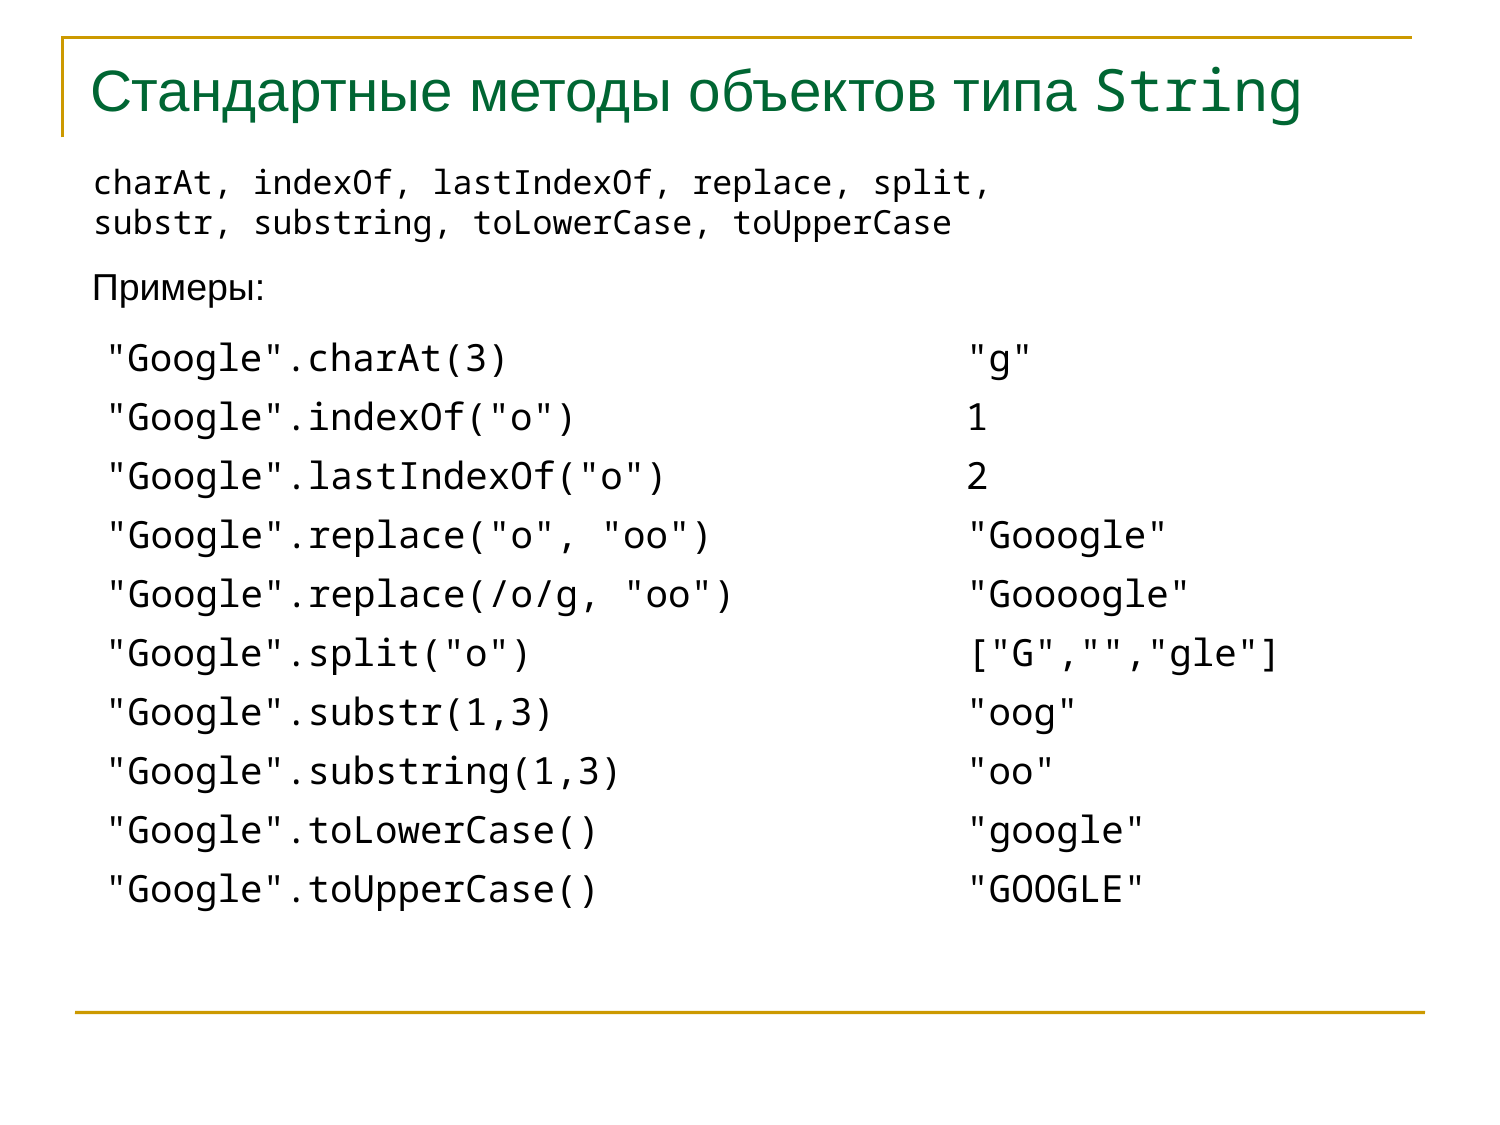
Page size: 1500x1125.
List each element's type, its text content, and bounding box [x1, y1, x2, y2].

text_box "g" [951, 326, 1049, 387]
text_box "GOOGLE" [951, 857, 1162, 918]
text_box "Google".substr(1,3) [90, 680, 570, 739]
text_box "Goooogle" [951, 562, 1207, 623]
text_box 1 [951, 385, 1004, 444]
text_box "google" [951, 798, 1162, 857]
text_box "Google".charAt(3) [90, 326, 525, 385]
text_box "Google".split("o") [90, 621, 548, 680]
text_box "Google".substring(1,3) [90, 739, 638, 800]
text_box "oo" [951, 739, 1071, 798]
text_box "Google".indexOf("o") [90, 385, 593, 444]
text_box "Google".toUpperCase() [90, 857, 616, 918]
text_box 2 [951, 444, 1004, 503]
text_box Примеры: [77, 255, 281, 316]
text_box "Google".toLowerCase() [90, 798, 616, 857]
text_box charAt, indexOf, lastIndexOf, replace, split, substr, substring, toLowerCase, toUpperCase [78, 153, 1028, 249]
text_box "Google".replace(/o/g, "oo") [90, 562, 751, 623]
text_box "Gooogle" [951, 503, 1184, 562]
text_box "Google".replace("o", "oo") [90, 503, 729, 562]
text_box "Google".lastIndexOf("o") [90, 444, 683, 503]
text_box ["G","","gle"] [952, 621, 1297, 682]
title Стандартные методы объектов типа String [75, 45, 1425, 138]
text_box "oog" [951, 680, 1094, 741]
